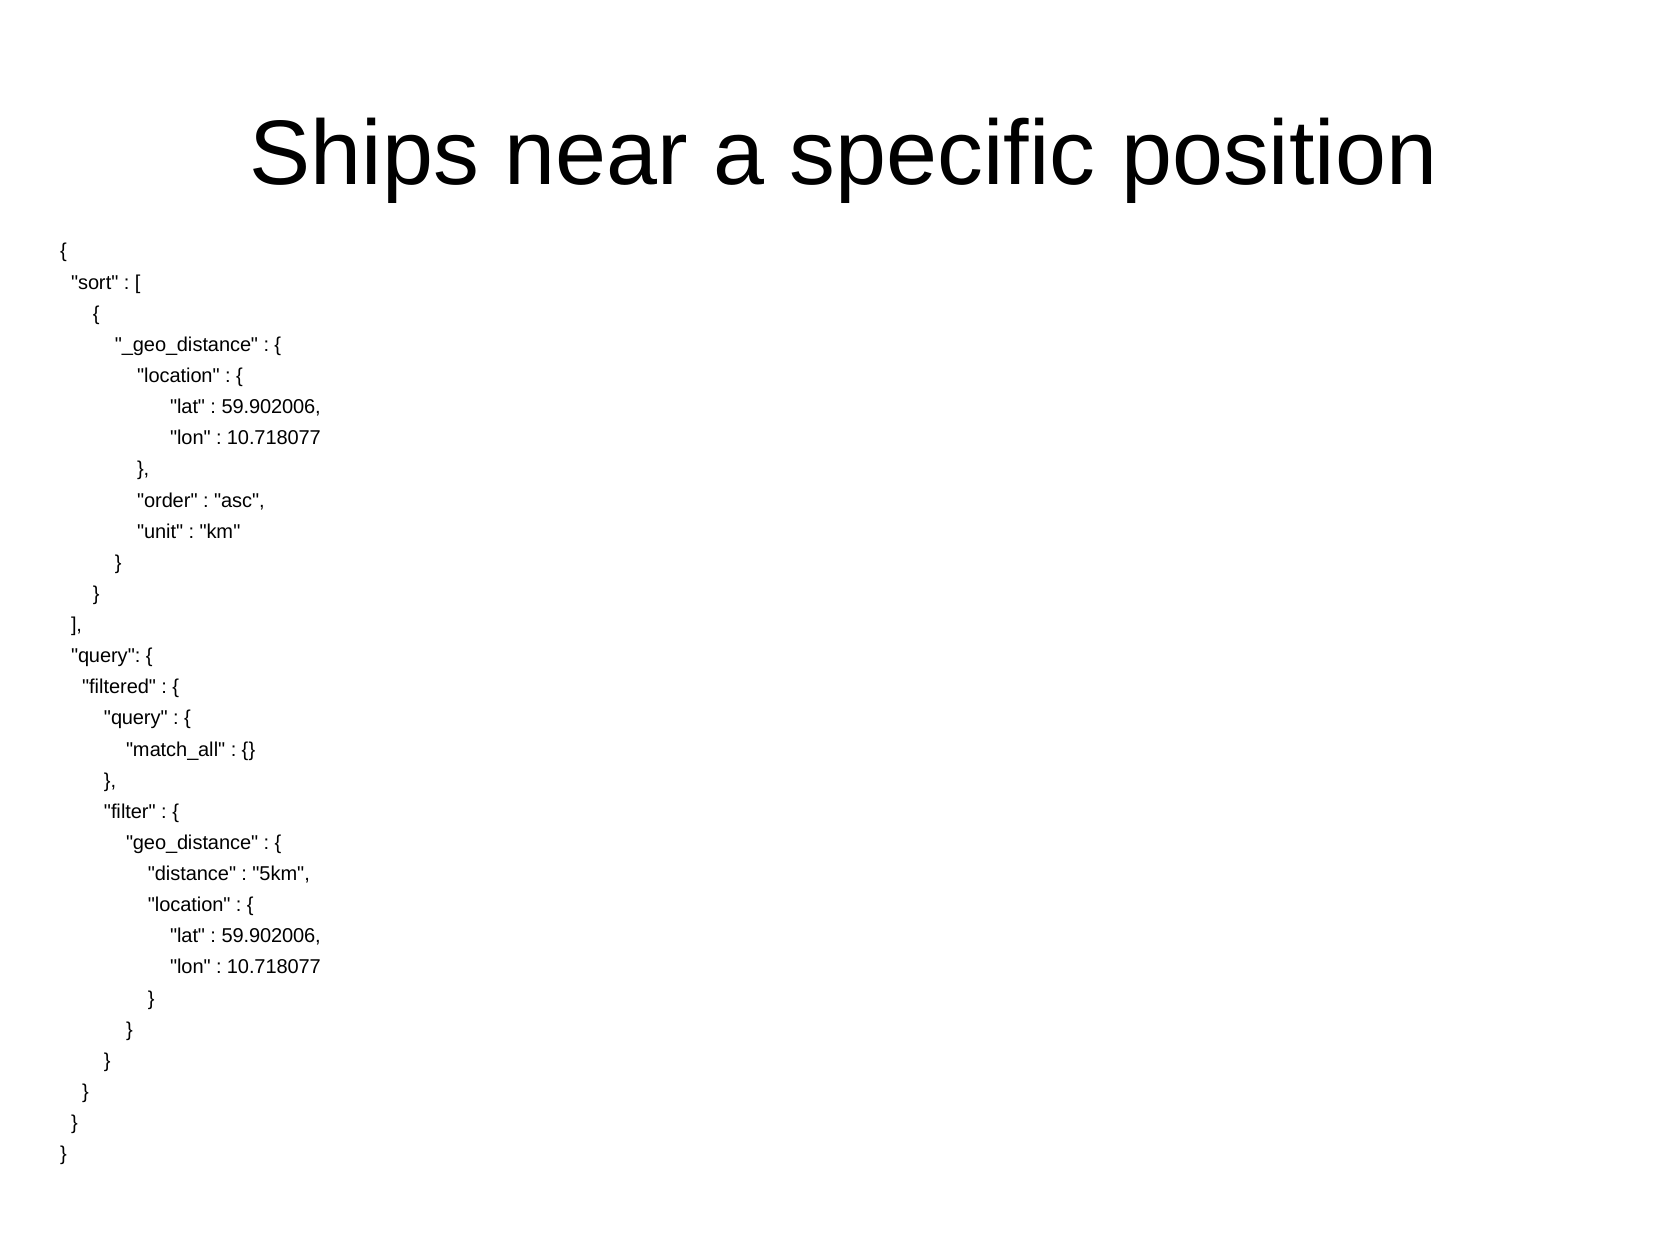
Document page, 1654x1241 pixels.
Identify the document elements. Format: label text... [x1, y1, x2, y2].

title Ships near a specific position [82, 49, 1571, 257]
list { "sort" : [ { "_geo_distance" : { "location" : { "lat" : 59.902006, "lon" : 10.718077 }, "order" : "asc", "unit" : "km" } } ], "query": { "filtered" : { "query" : { "match_all" : {} }, "filter" : { "geo_distance" : { "distance" : "5km", "location" : { "lat" : 59.902006, "lon" : 10.718077 } } } } } } [60, 240, 1549, 1165]
